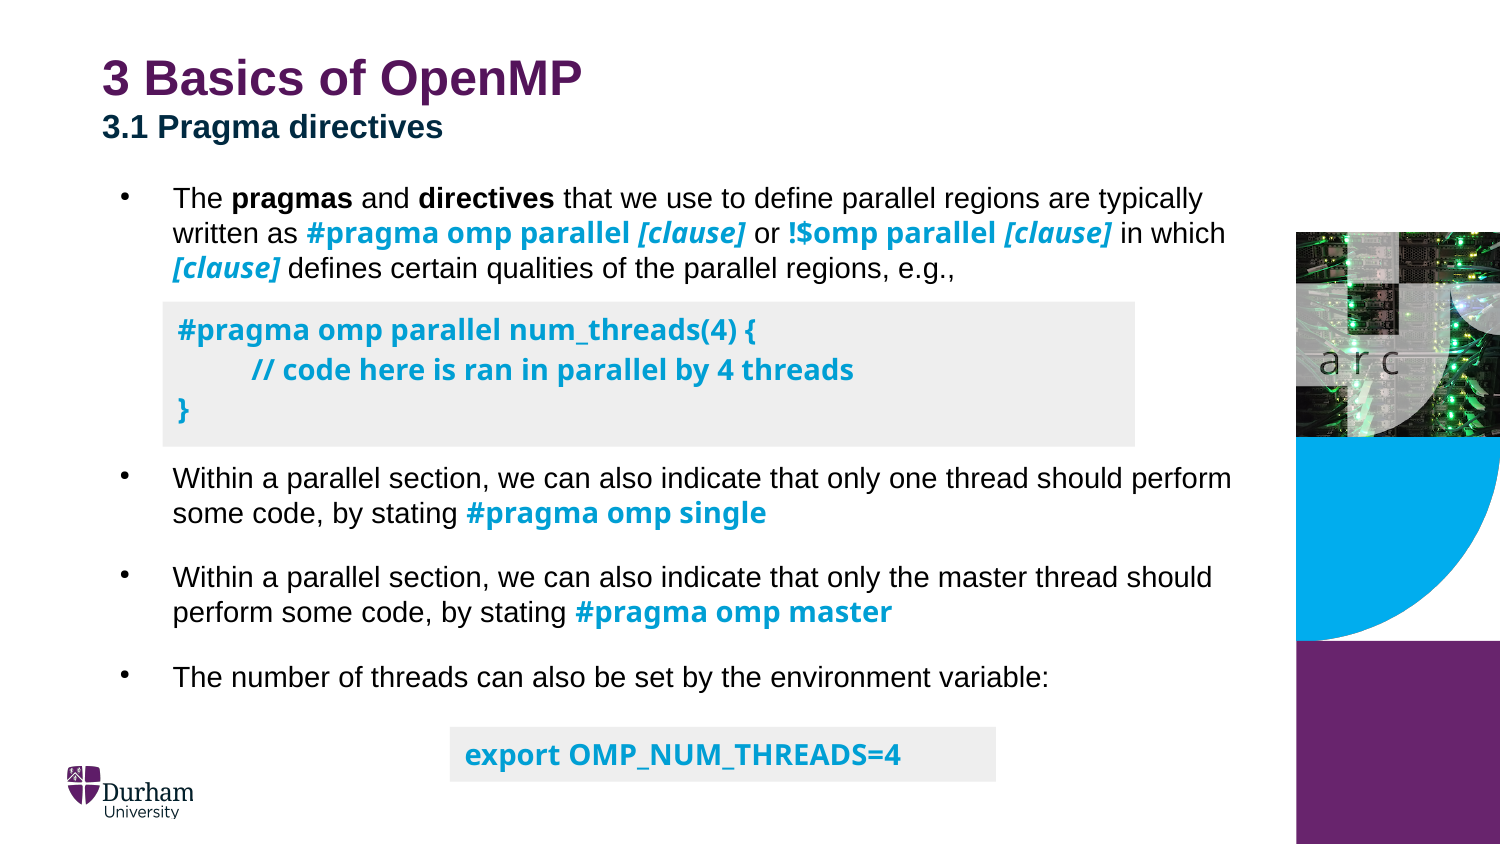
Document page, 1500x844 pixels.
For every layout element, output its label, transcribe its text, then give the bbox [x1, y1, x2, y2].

text_box #pragma omp parallel num_threads(4) { // code here is ran in parallel by 4 threads } [162, 301, 1135, 447]
text_box export OMP_NUM_THREADS=4 [449, 726, 996, 778]
list The pragmas and directives that we use to define parallel regions are typically written as #pragma omp parallel [clause] or !$omp parallel [clause] in which [clause] defines certain qualities of the parallel regions, e.g., [101, 179, 1232, 313]
picture [1332, 467, 1500, 640]
picture [67, 766, 193, 819]
title 3 Basics of OpenMP 3.1 Pragma directives [101, 45, 1399, 187]
list Within a parallel section, we can also indicate that only one thread should perform some code, by stating #pragma omp single Within a parallel section, we can also indicate that only the master thread should perform some code, by stating #pragma omp master The number of threads can also be set by the environment variable: [101, 394, 1297, 733]
picture [1296, 232, 1500, 436]
text_box [1296, 640, 1500, 844]
